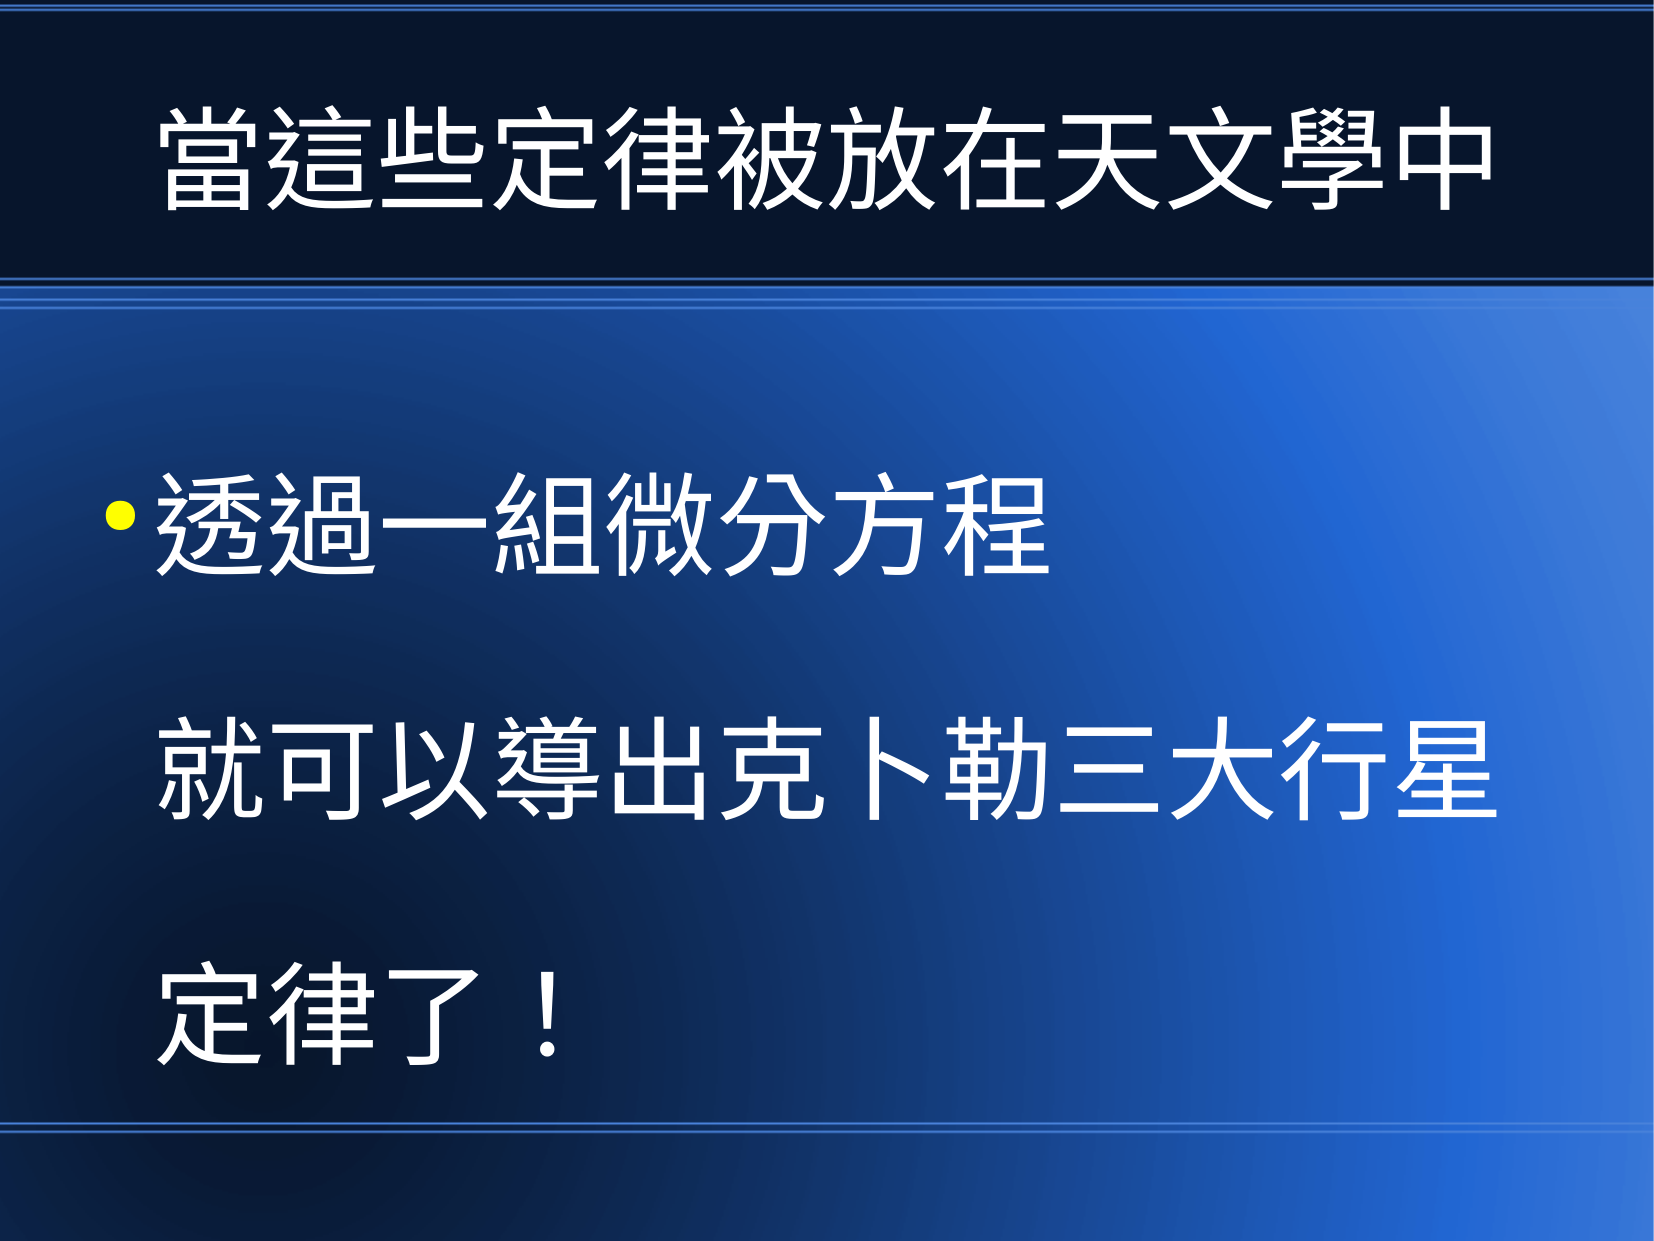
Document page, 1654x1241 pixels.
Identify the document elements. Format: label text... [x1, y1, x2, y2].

title 當這些定律被放在天文學中 [82, 49, 1571, 257]
list 透過一組微分方程 就可以導出克卜勒三大行星定律了！ [82, 355, 1571, 1241]
picture [0, 0, 1654, 1241]
